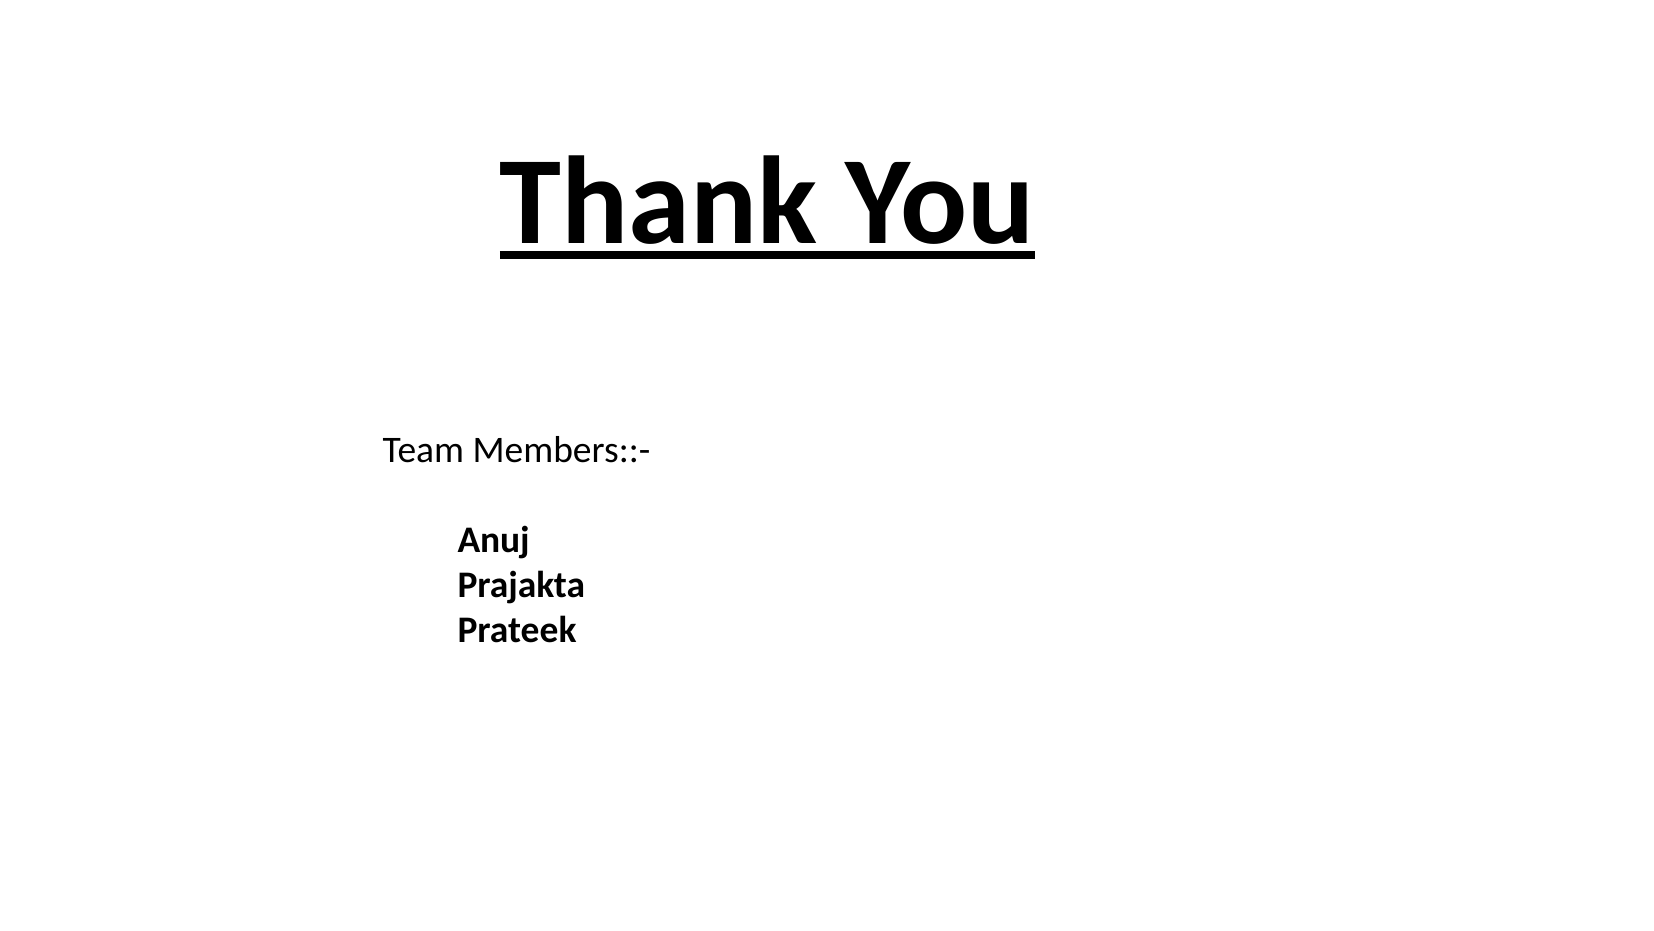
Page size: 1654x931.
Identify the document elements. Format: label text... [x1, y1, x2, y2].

text_box Thank You [202, 111, 1332, 278]
text_box Team Members::- Anuj Prajakta Prateek [367, 416, 1139, 660]
